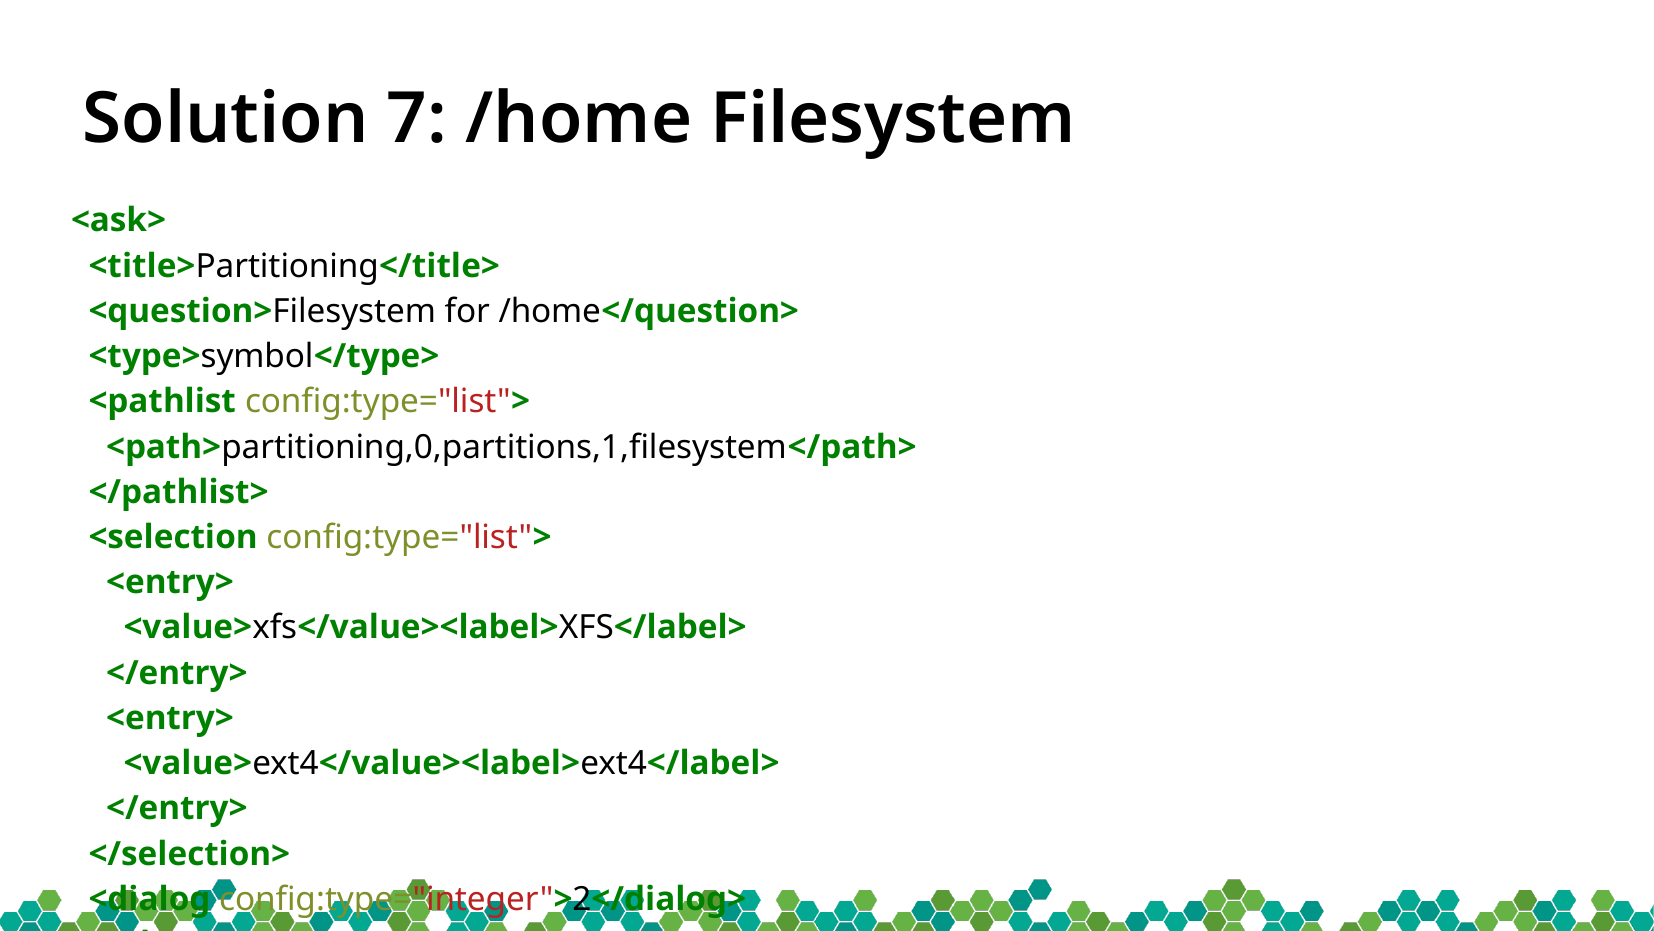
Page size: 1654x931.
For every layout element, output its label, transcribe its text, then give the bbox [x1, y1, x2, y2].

picture [240, 904, 250, 908]
title Solution 7: /home Filesystem [82, 37, 1571, 188]
picture [0, 871, 1654, 931]
text_box <ask> <title>Partitioning</title> <question>Filesystem for /home</question> <type>symbol</type> <pathlist config:type="list"> <path>partitioning,0,partitions,1,filesystem</path> </pathlist> <selection config:type="list"> <entry> <value>xfs</value><label>XFS</label> </entry> <entry> <value>ext4</value><label>ext4</label> </entry> </selection> <dialog config:type="integer">2</dialog> </ask> [56, 188, 1602, 904]
